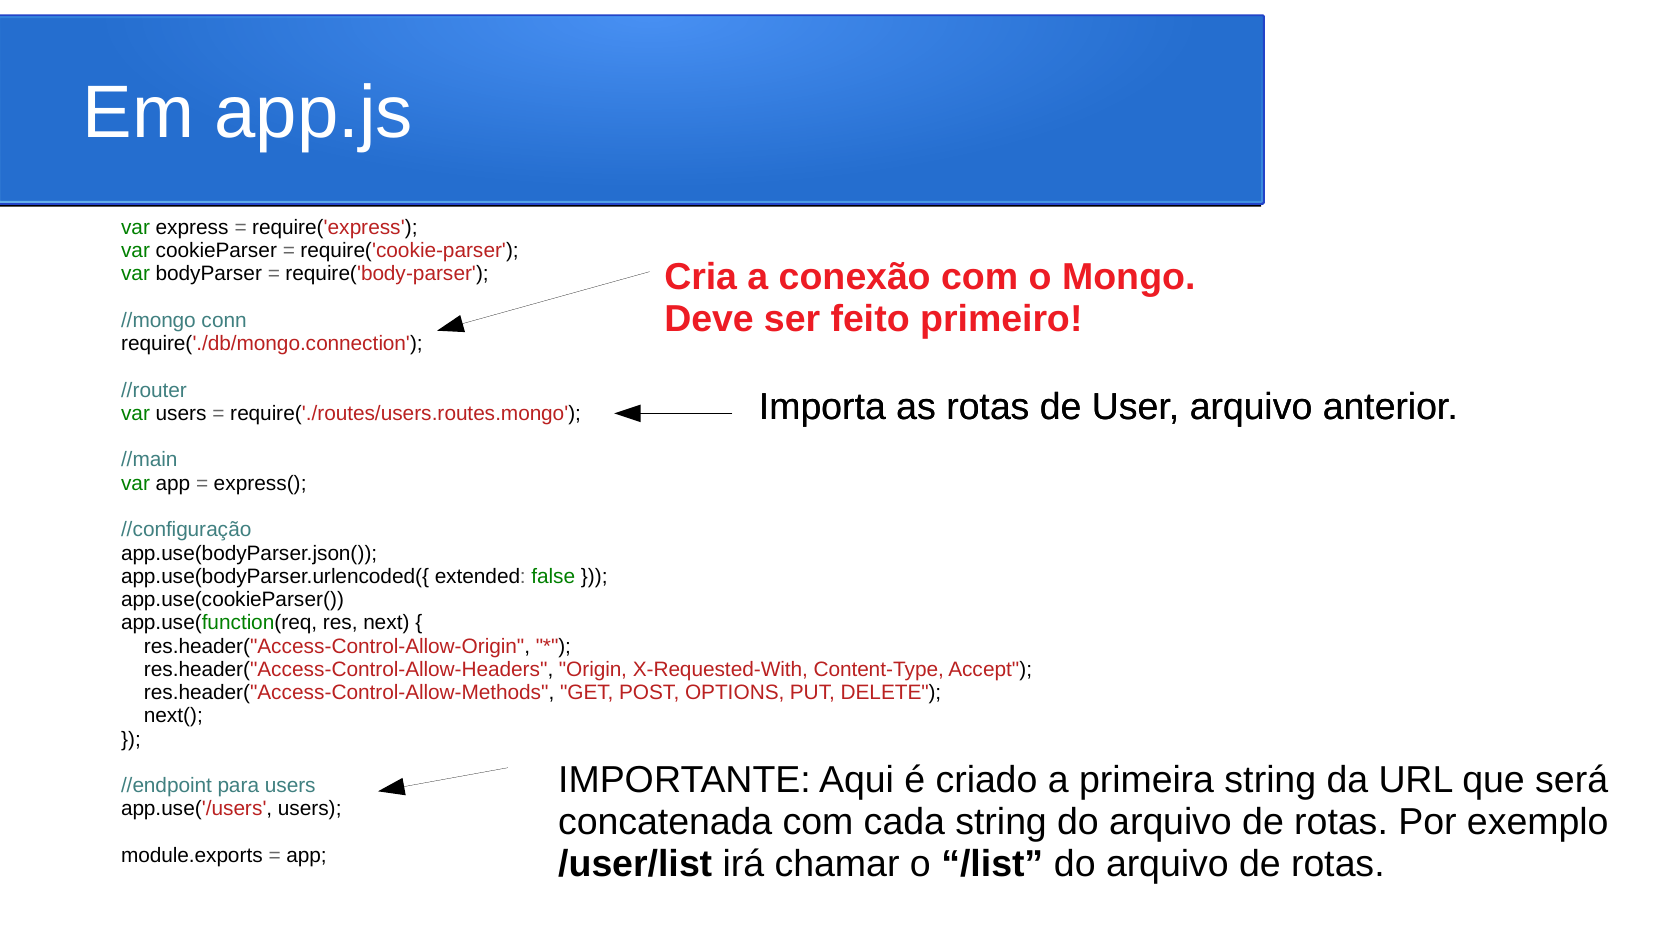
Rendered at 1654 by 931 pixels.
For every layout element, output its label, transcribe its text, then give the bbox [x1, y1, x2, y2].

text_box IMPORTANTE: Aqui é criado a primeira string da URL que será concatenada com cada string do arquivo de rotas. Por exemplo /user/list irá chamar o “/list” do arquivo de rotas. [543, 751, 1624, 893]
text_box var express = require('express'); var cookieParser = require('cookie-parser'); var bodyParser = require('body-parser'); //mongo conn require('./db/mongo.connection'); //router var users = require('./routes/users.routes.mongo'); //main var app = express(); //configuração app.use(bodyParser.json()); app.use(bodyParser.urlencoded({ extended: false })); app.use(cookieParser()) app.use(function(req, res, next) { res.header("Access-Control-Allow-Origin", "*"); res.header("Access-Control-Allow-Headers", "Origin, X-Requested-With, Content-Type, Accept"); res.header("Access-Control-Allow-Methods", "GET, POST, OPTIONS, PUT, DELETE"); next(); }); //endpoint para users app.use('/users', users); module.exports = app; [106, 208, 1394, 898]
text_box Cria a conexão com o Mongo. Deve ser feito primeiro! [649, 248, 1339, 347]
title Em app.js [82, 35, 1235, 189]
text_box Importa as rotas de User, arquivo anterior. [744, 377, 1474, 435]
